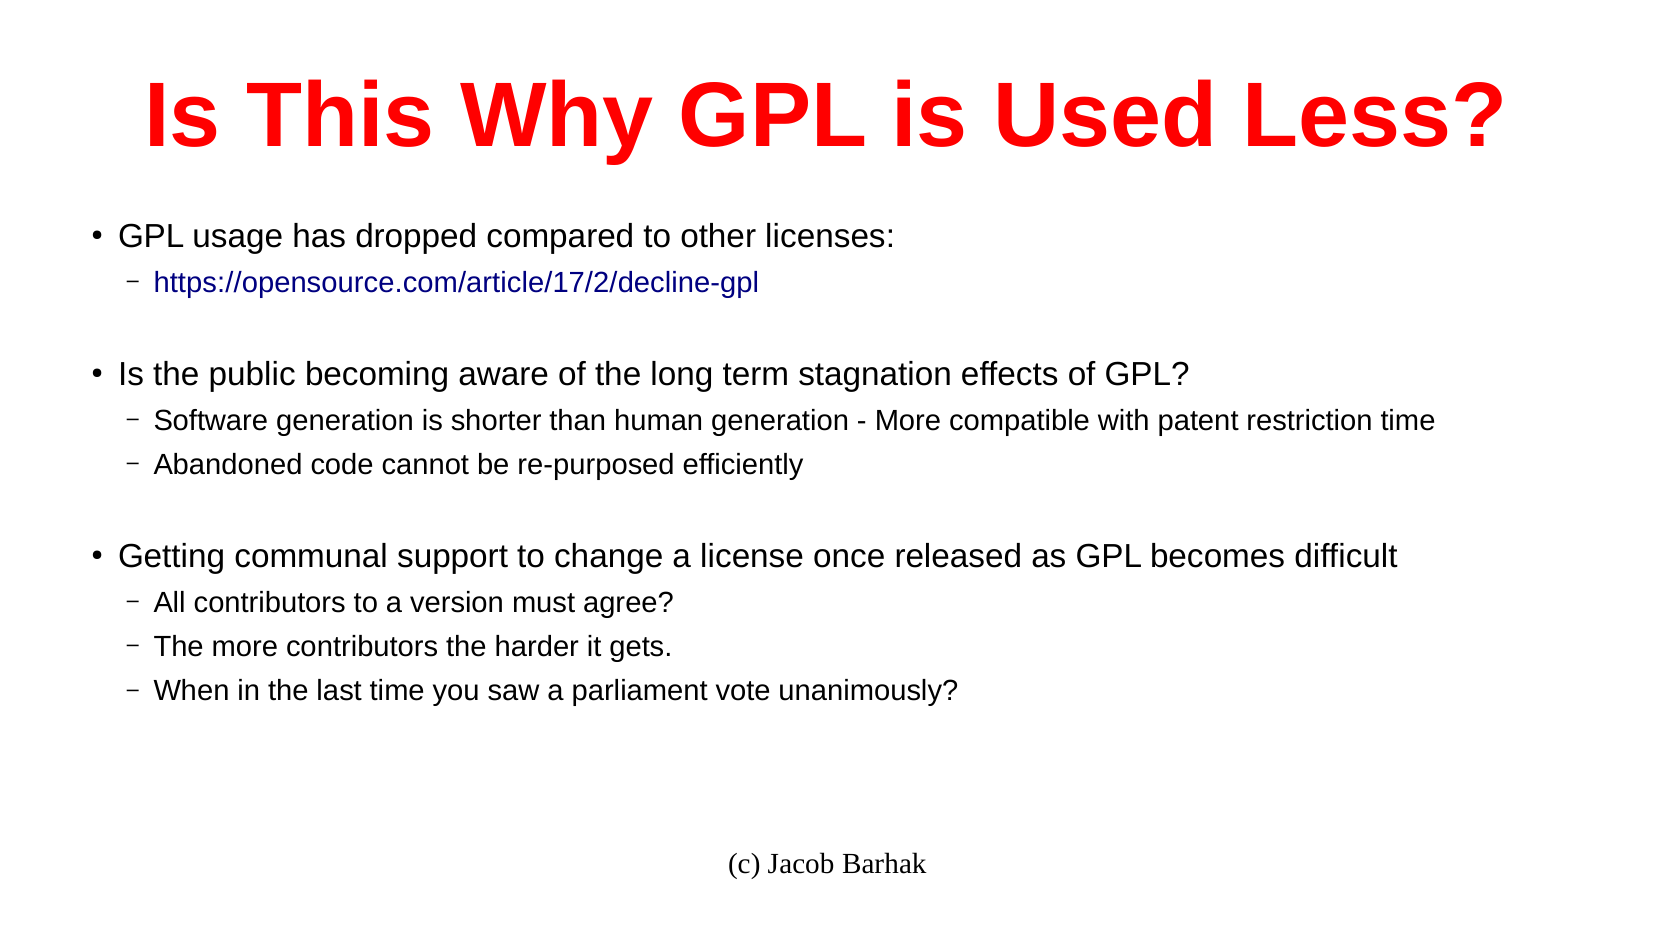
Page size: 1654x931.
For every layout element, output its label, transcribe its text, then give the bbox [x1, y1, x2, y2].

title Is This Why GPL is Used Less? [82, 37, 1571, 193]
list GPL usage has dropped compared to other licenses: https://opensource.com/article/17/2/decline-gpl Is the public becoming aware of the long term stagnation effects of GPL? Software generation is shorter than human generation - More compatible with patent restriction time Abandoned code cannot be re-purposed efficiently Getting communal support to change a license once released as GPL becomes difficult All contributors to a version must agree? The more contributors the harder it gets. When in the last time you saw a parliament vote unanimously? [82, 217, 1571, 758]
